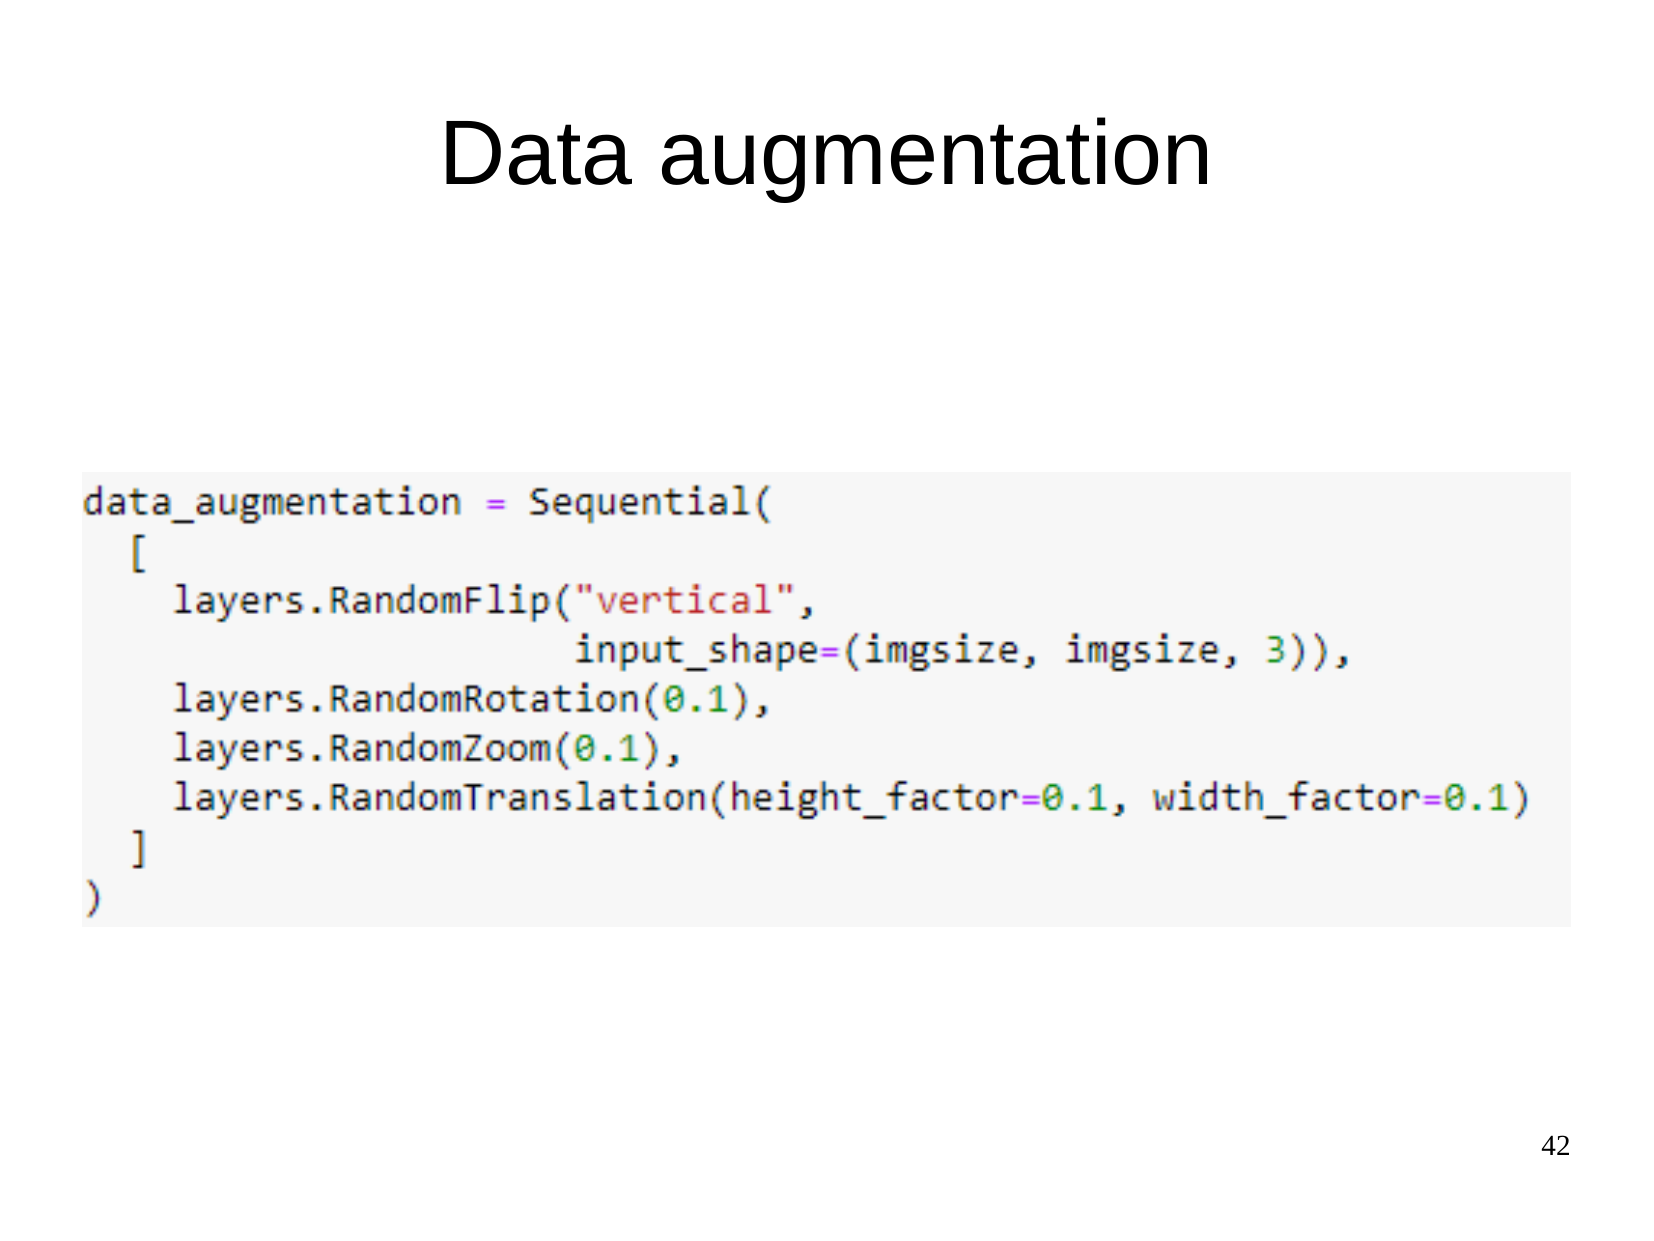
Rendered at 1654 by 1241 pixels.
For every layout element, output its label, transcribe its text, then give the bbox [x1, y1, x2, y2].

title Data augmentation [82, 49, 1571, 257]
picture [82, 472, 1571, 927]
